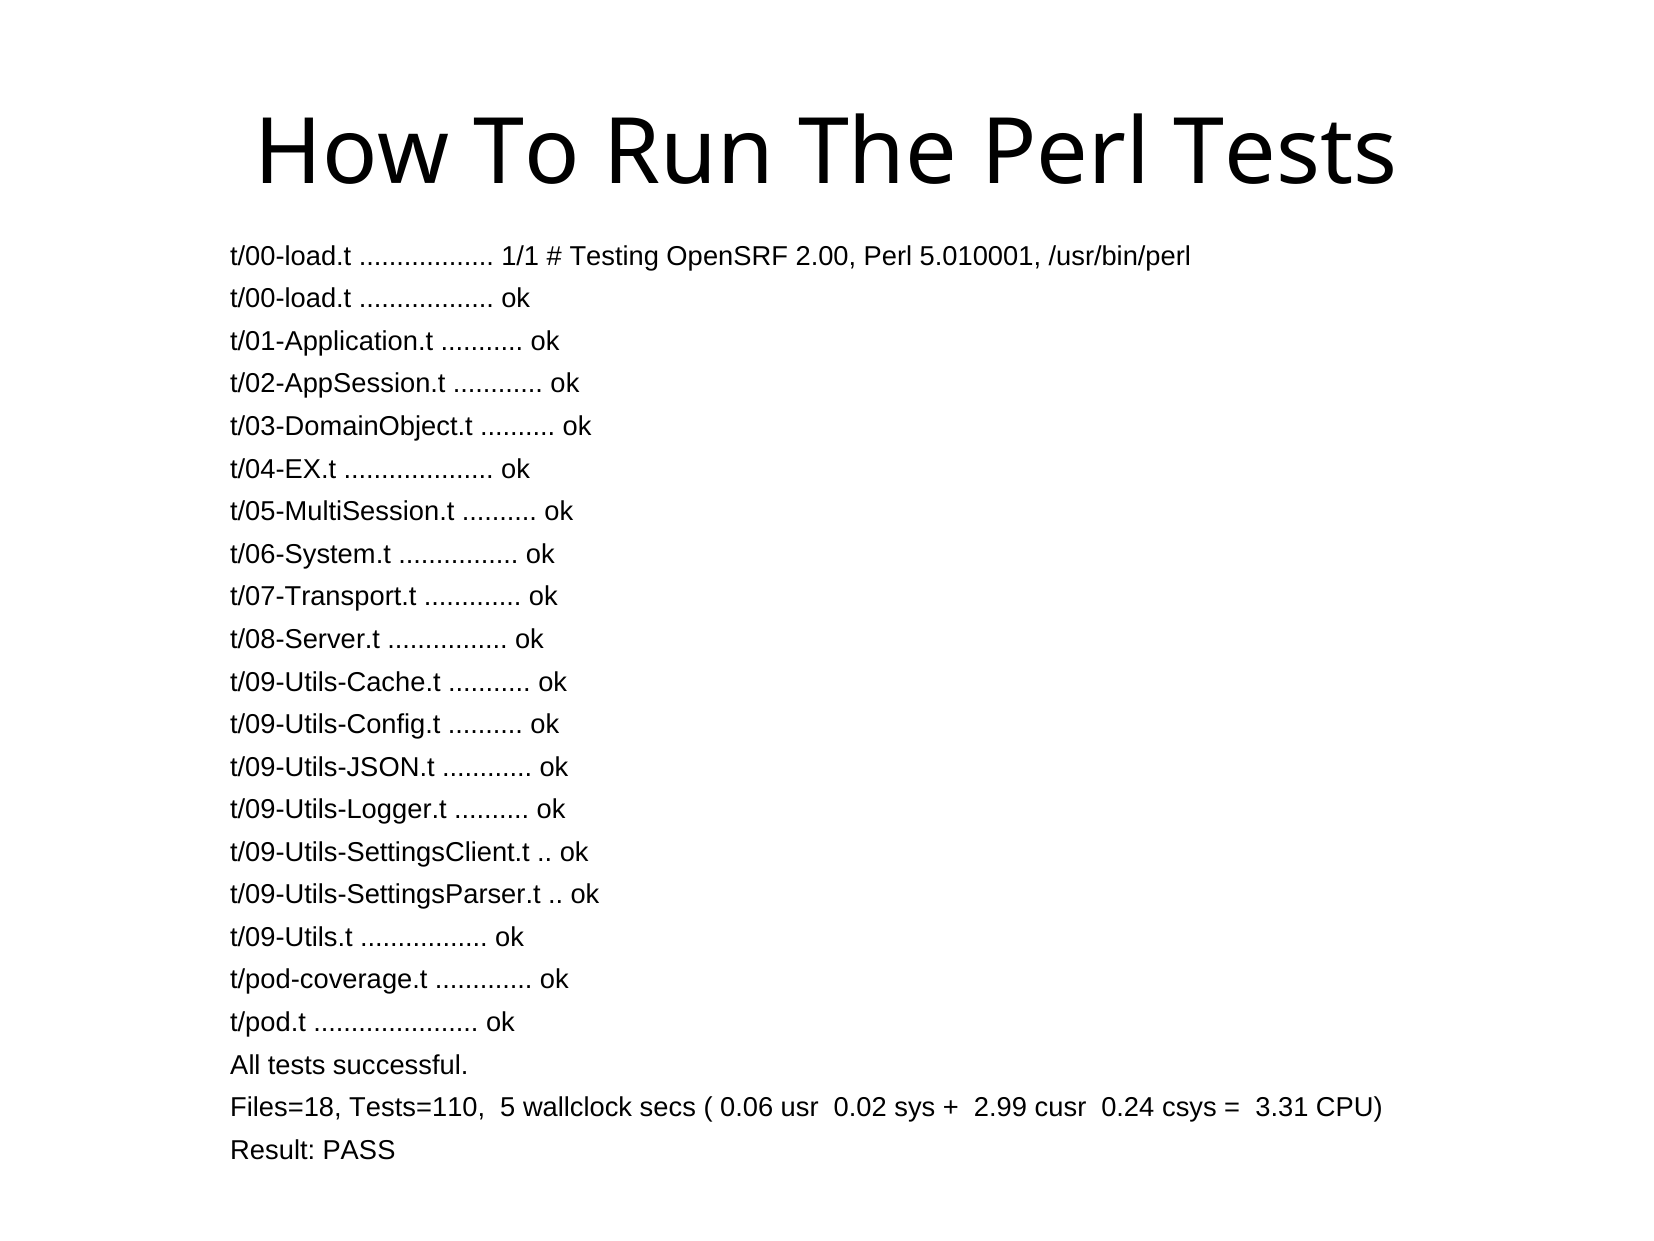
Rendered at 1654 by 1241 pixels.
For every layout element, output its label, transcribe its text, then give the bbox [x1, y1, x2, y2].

list t/00-load.t .................. 1/1 # Testing OpenSRF 2.00, Perl 5.010001, /usr/bin/perl t/00-load.t .................. ok t/01-Application.t ........... ok t/02-AppSession.t ............ ok t/03-DomainObject.t .......... ok t/04-EX.t .................... ok t/05-MultiSession.t .......... ok t/06-System.t ................ ok t/07-Transport.t ............. ok t/08-Server.t ................ ok t/09-Utils-Cache.t ........... ok t/09-Utils-Config.t .......... ok t/09-Utils-JSON.t ............ ok t/09-Utils-Logger.t .......... ok t/09-Utils-SettingsClient.t .. ok t/09-Utils-SettingsParser.t .. ok t/09-Utils.t ................. ok t/pod-coverage.t ............. ok t/pod.t ...................... ok All tests successful. Files=18, Tests=110, 5 wallclock secs ( 0.06 usr 0.02 sys + 2.99 cusr 0.24 csys = 3.31 CPU) Result: PASS [230, 236, 1506, 1182]
title How To Run The Perl Tests [82, 49, 1571, 257]
